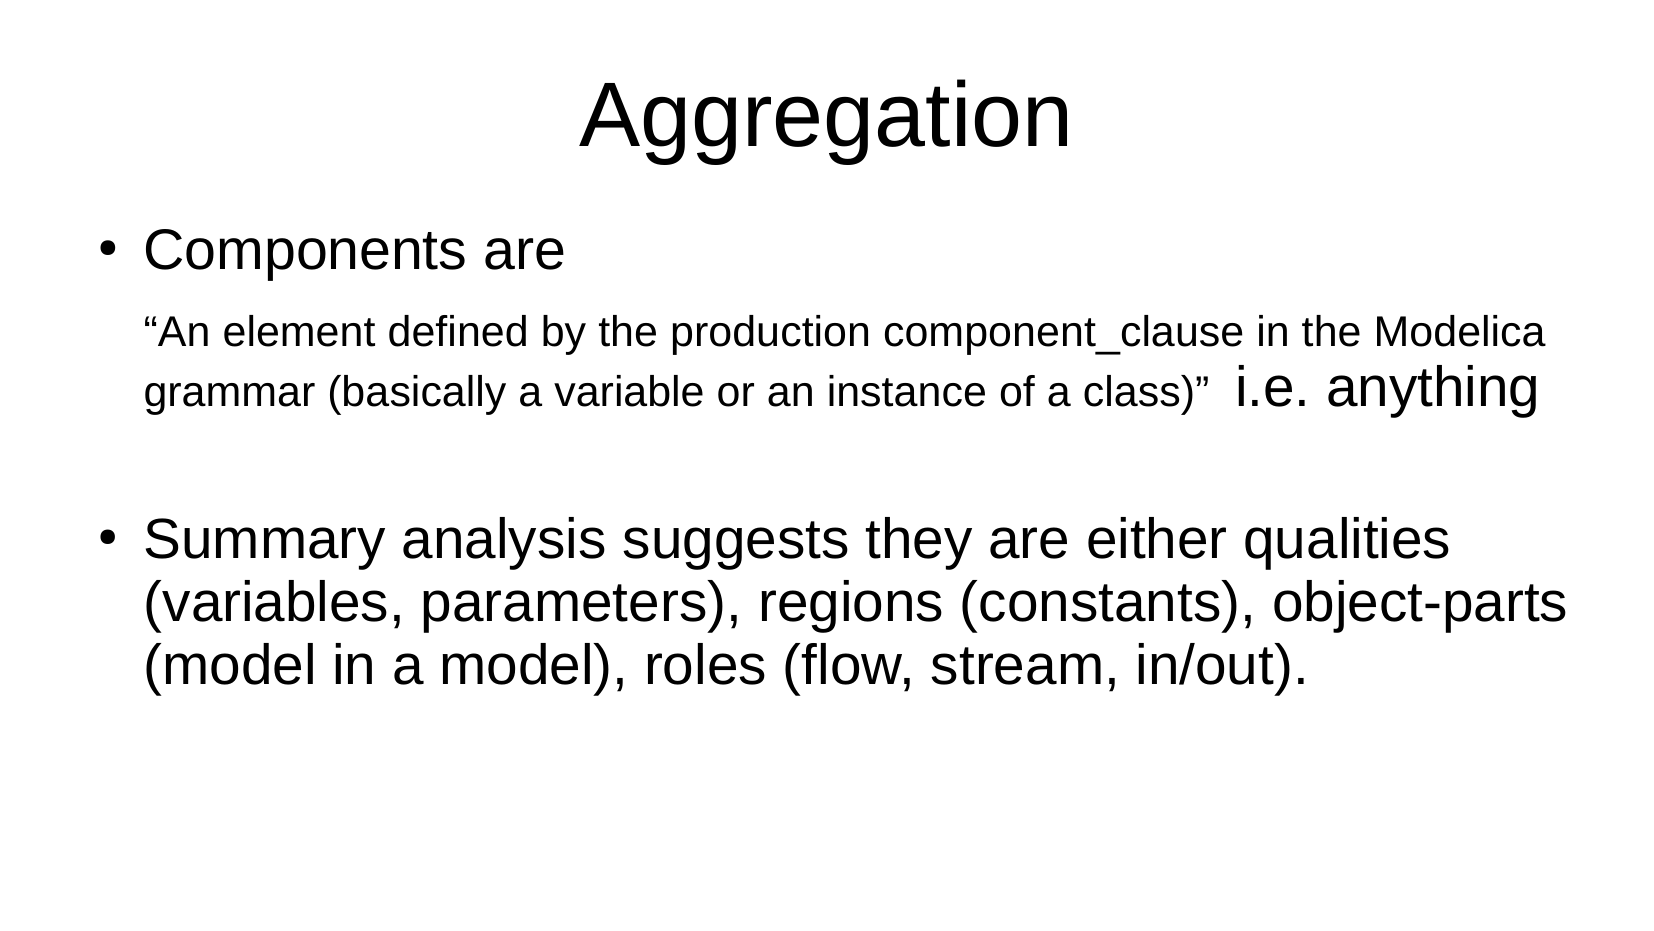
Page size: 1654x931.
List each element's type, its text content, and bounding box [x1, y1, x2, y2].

title Aggregation [82, 37, 1571, 193]
list Components are “An element defined by the production component_clause in the Modelica grammar (basically a variable or an instance of a class)” i.e. anything Summary analysis suggests they are either qualities (variables, parameters), regions (constants), object-parts (model in a model), roles (flow, stream, in/out). [82, 217, 1571, 758]
